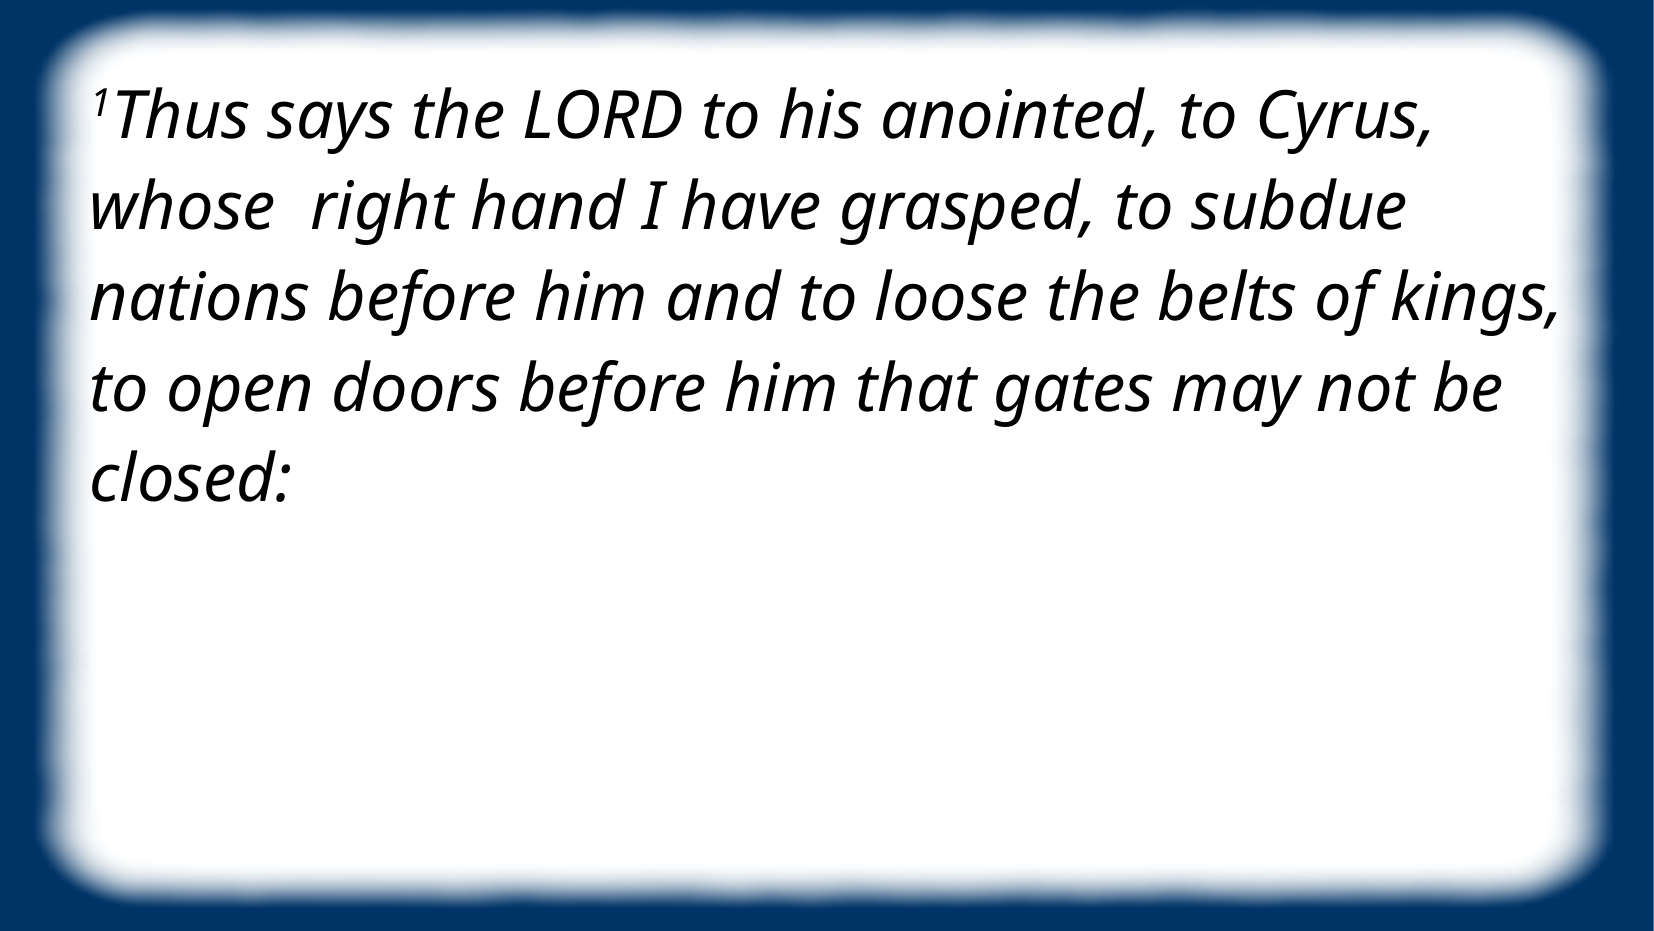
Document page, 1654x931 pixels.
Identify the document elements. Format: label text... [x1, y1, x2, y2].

text_box 1Thus says the LORD to his anointed, to Cyrus, whose right hand I have grasped, to subdue nations before him and to loose the belts of kings, to open doors before him that gates may not be closed: [75, 60, 1591, 519]
picture [0, 0, 1654, 931]
